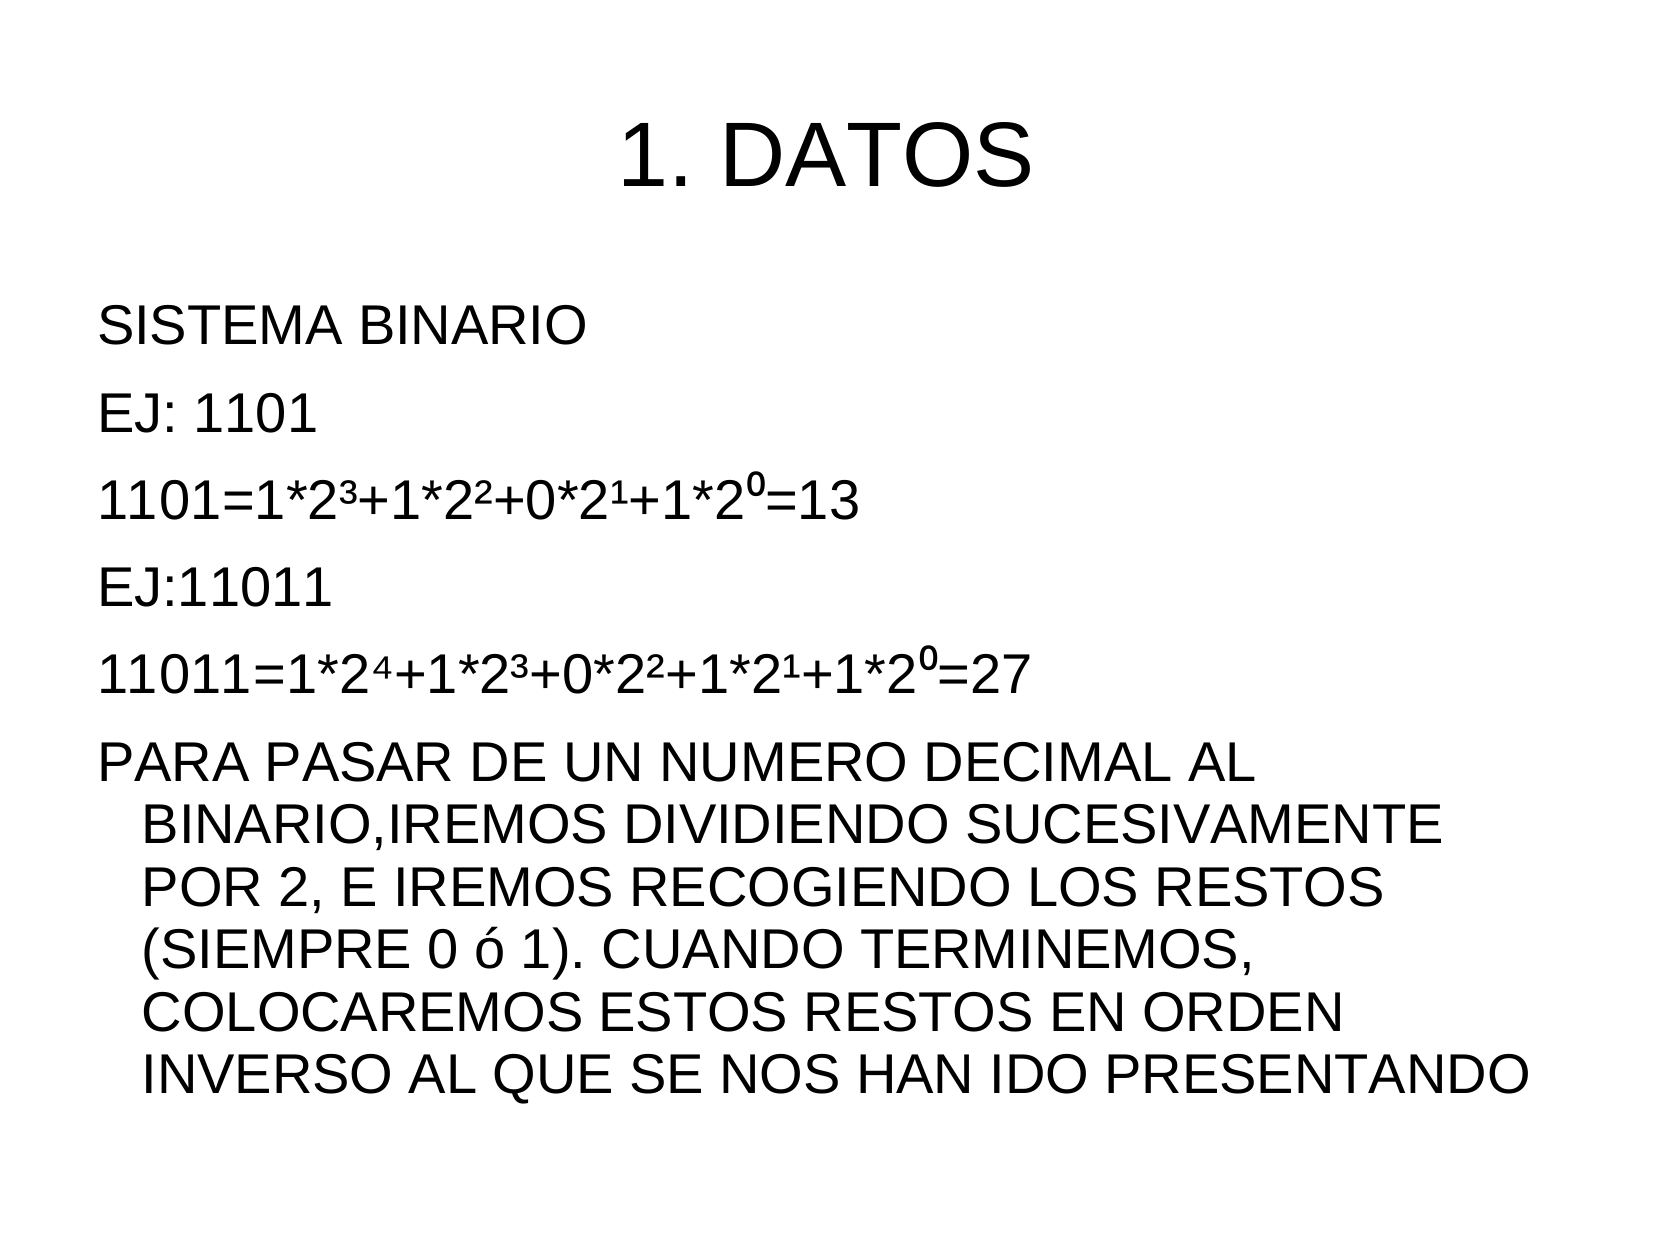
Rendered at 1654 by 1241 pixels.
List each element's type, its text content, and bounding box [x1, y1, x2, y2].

list SISTEMA BINARIO EJ: 1101 1101=1*2³+1*2²+0*2¹+1*2⁰=13 EJ:11011 11011=1*2⁴+1*2³+0*2²+1*2¹+1*2⁰=27 PARA PASAR DE UN NUMERO DECIMAL AL BINARIO,IREMOS DIVIDIENDO SUCESIVAMENTE POR 2, E IREMOS RECOGIENDO LOS RESTOS (SIEMPRE 0 ó 1). CUANDO TERMINEMOS, COLOCAREMOS ESTOS RESTOS EN ORDEN INVERSO AL QUE SE NOS HAN IDO PRESENTANDO [82, 290, 1571, 1109]
title 1. DATOS [82, 56, 1571, 249]
